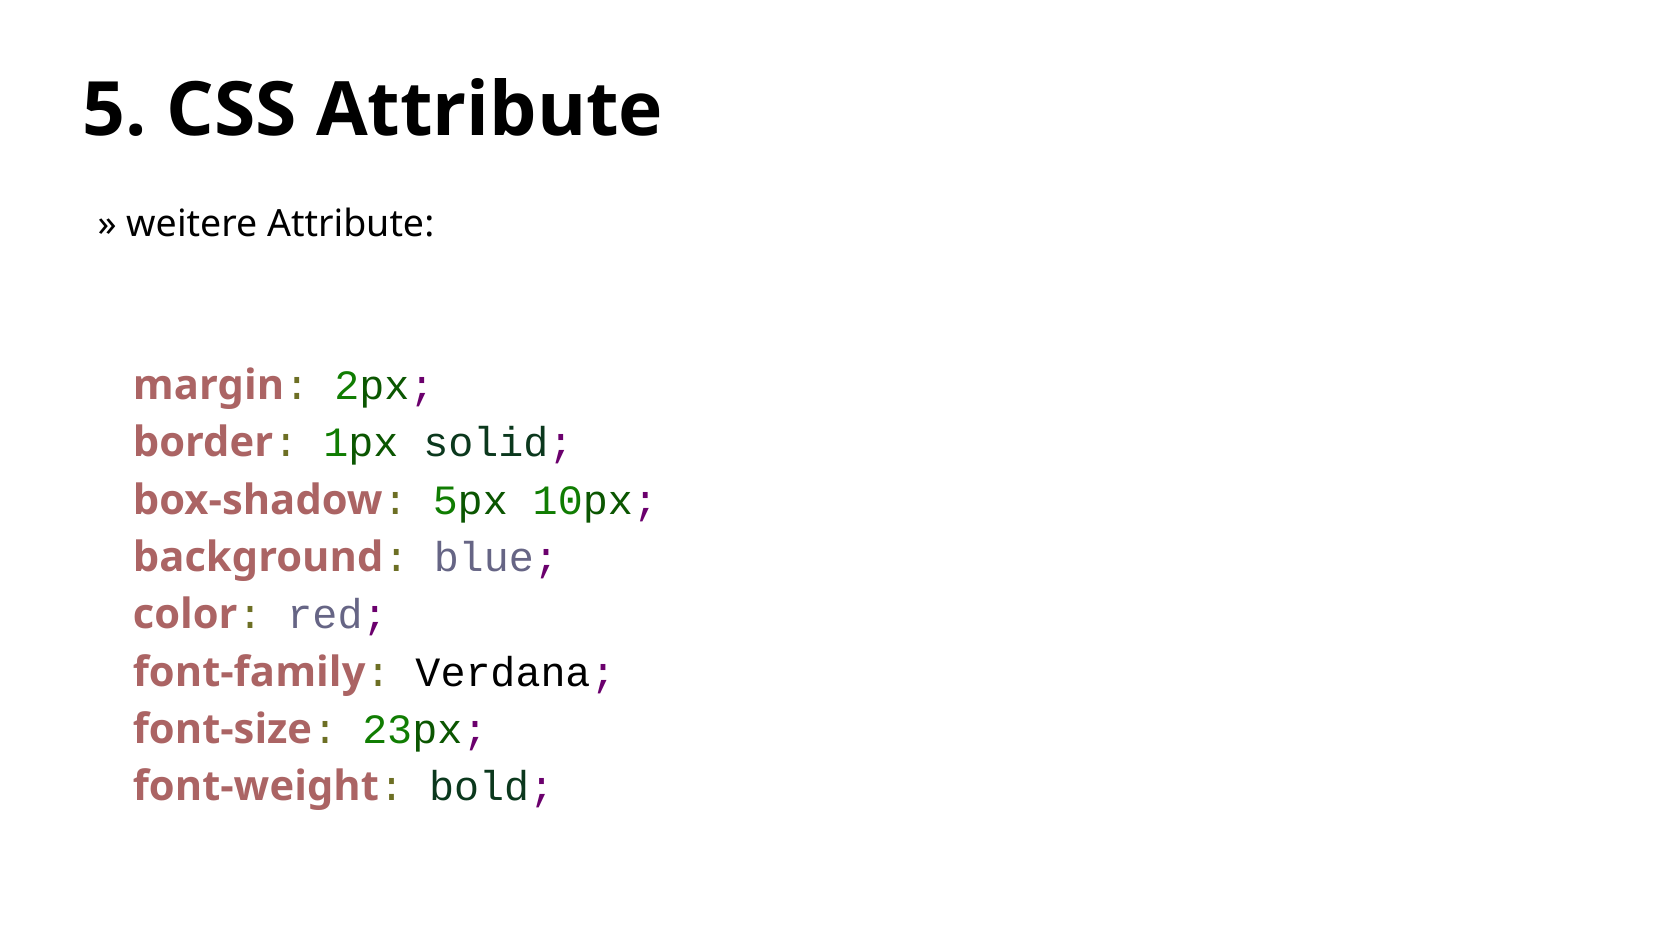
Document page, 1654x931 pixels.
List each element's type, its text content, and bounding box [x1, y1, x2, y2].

text_box margin: 2px; border: 1px solid; box-shadow: 5px 10px; background: blue; color: red; font-family: Verdana; font-size: 23px; font-weight: bold; [118, 347, 673, 741]
title 5. CSS Attribute [82, 59, 1571, 154]
text_box » weitere Attribute: [82, 189, 1536, 257]
